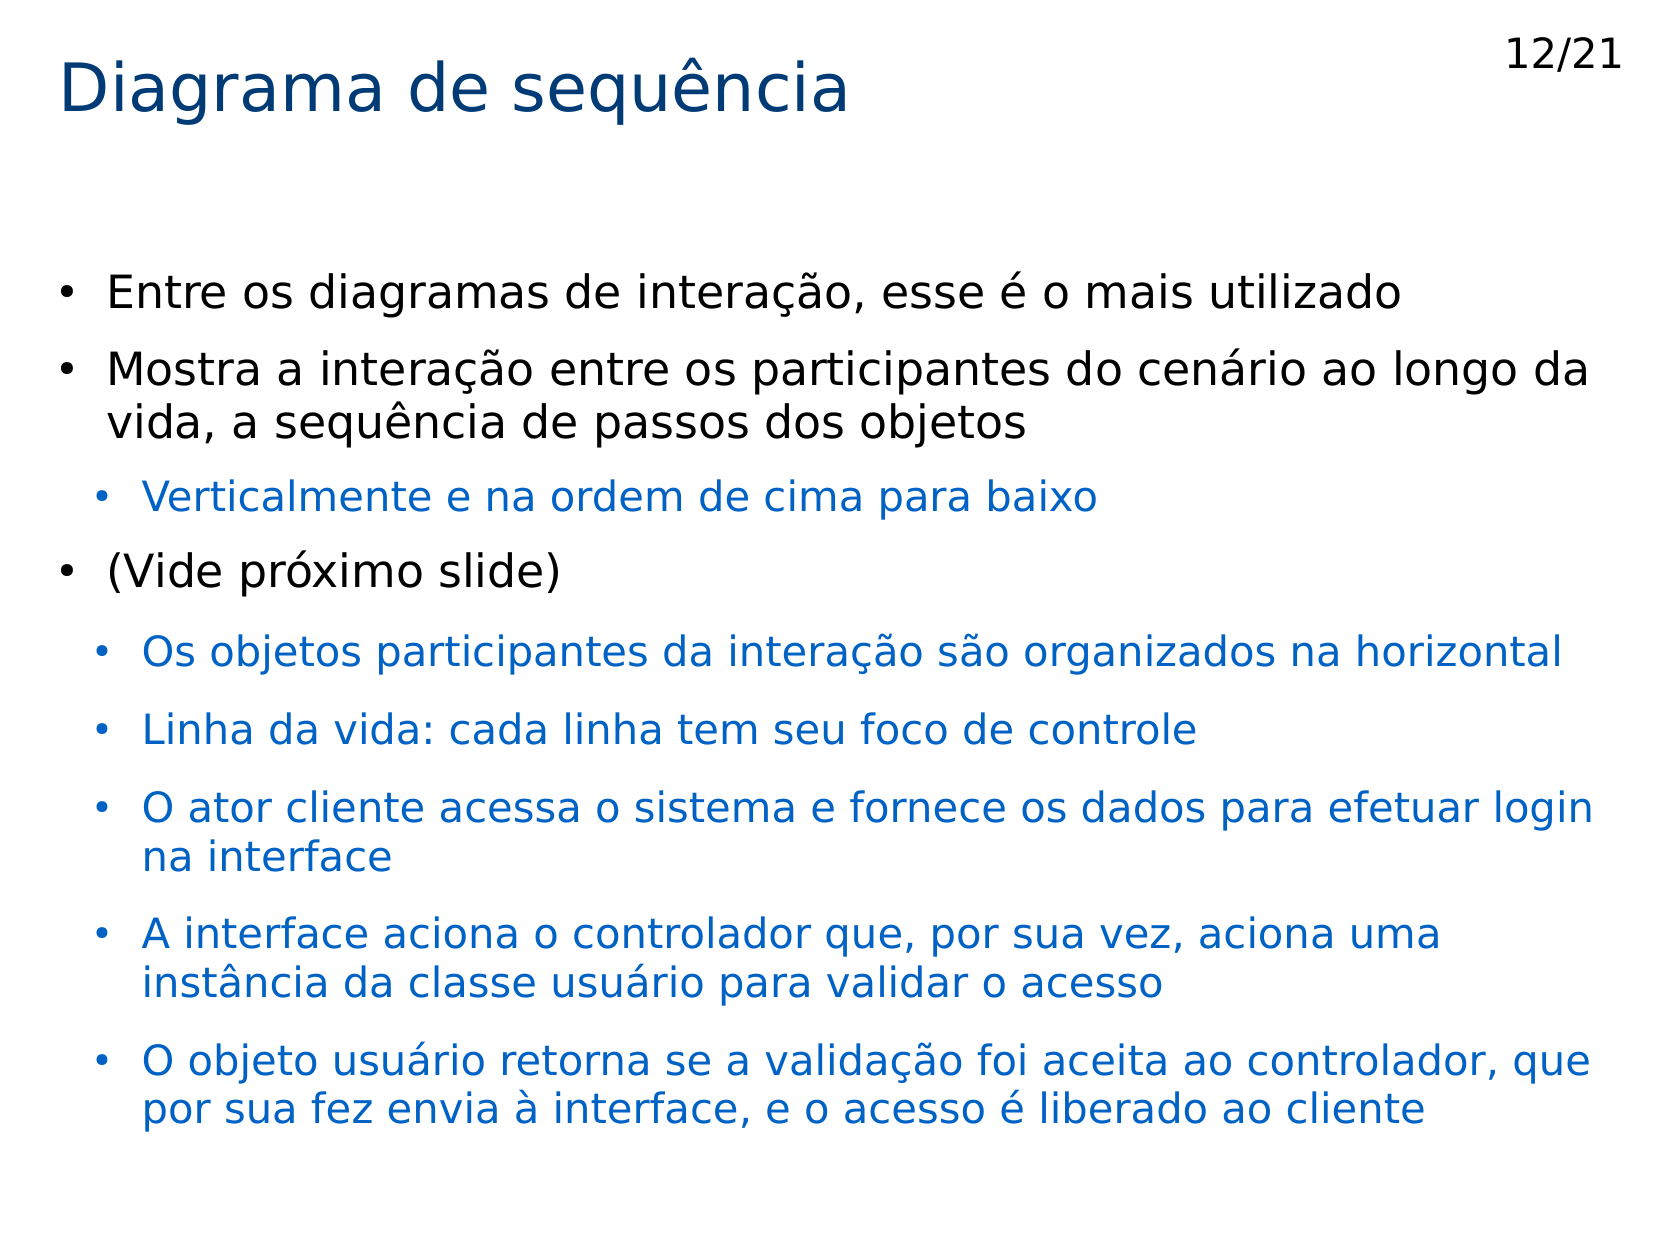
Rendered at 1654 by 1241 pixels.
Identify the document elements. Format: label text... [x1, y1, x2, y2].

title Diagrama de sequência [59, 29, 1506, 148]
list Entre os diagramas de interação, esse é o mais utilizado Mostra a interação entre os participantes do cenário ao longo da vida, a sequência de passos dos objetos Verticalmente e na ordem de cima para baixo (Vide próximo slide) Os objetos participantes da interação são organizados na horizontal Linha da vida: cada linha tem seu foco de controle O ator cliente acessa o sistema e fornece os dados para efetuar login na interface A interface aciona o controlador que, por sua vez, aciona uma instância da classe usuário para validar o acesso O objeto usuário retorna se a validação foi aceita ao controlador, que por sua fez envia à interface, e o acesso é liberado ao cliente [59, 265, 1625, 1211]
